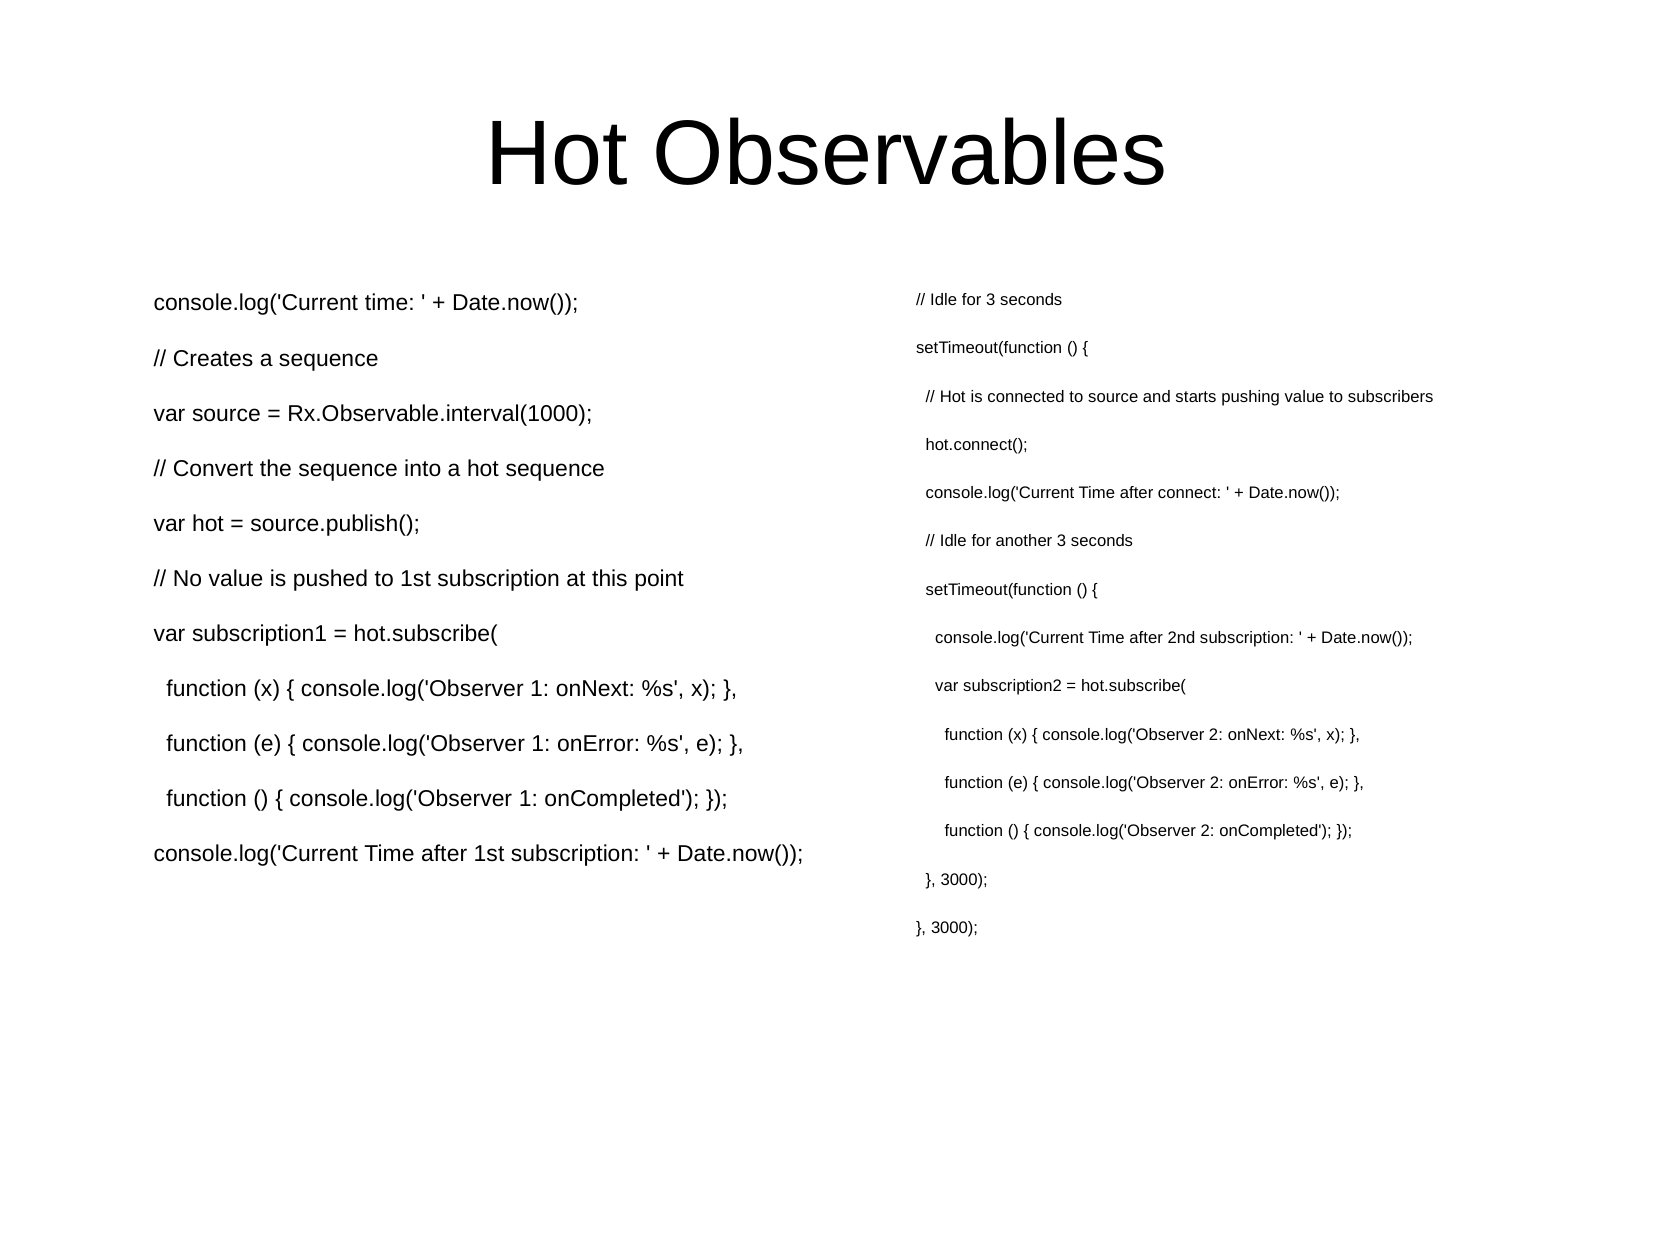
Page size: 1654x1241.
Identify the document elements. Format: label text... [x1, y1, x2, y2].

list // Idle for 3 seconds setTimeout(function () { // Hot is connected to source and starts pushing value to subscribers hot.connect(); console.log('Current Time after connect: ' + Date.now()); // Idle for another 3 seconds setTimeout(function () { console.log('Current Time after 2nd subscription: ' + Date.now()); var subscription2 = hot.subscribe( function (x) { console.log('Observer 2: onNext: %s', x); }, function (e) { console.log('Observer 2: onError: %s', e); }, function () { console.log('Observer 2: onCompleted'); }); }, 3000); }, 3000); [845, 290, 1572, 1010]
title Hot Observables [82, 49, 1571, 257]
list console.log('Current time: ' + Date.now()); // Creates a sequence var source = Rx.Observable.interval(1000); // Convert the sequence into a hot sequence var hot = source.publish(); // No value is pushed to 1st subscription at this point var subscription1 = hot.subscribe( function (x) { console.log('Observer 1: onNext: %s', x); }, function (e) { console.log('Observer 1: onError: %s', e); }, function () { console.log('Observer 1: onCompleted'); }); console.log('Current Time after 1st subscription: ' + Date.now()); [82, 290, 809, 1010]
